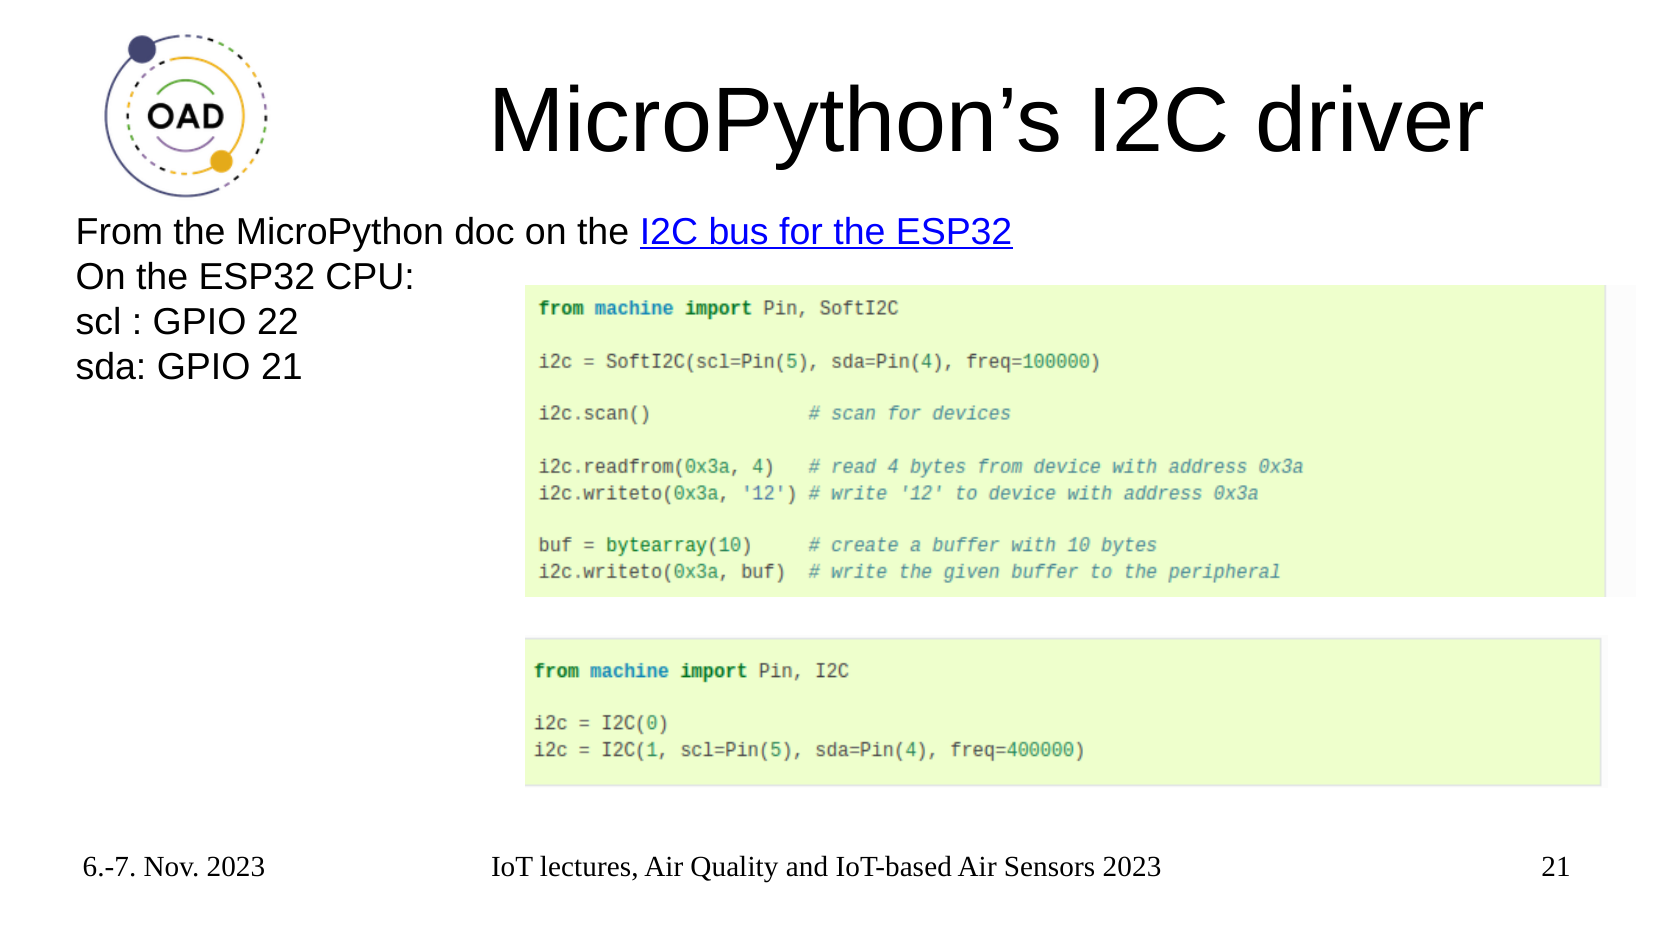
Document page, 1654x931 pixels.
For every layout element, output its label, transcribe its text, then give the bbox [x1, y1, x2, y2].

picture [525, 285, 1636, 597]
title MicroPython’s I2C driver [403, 37, 1571, 193]
picture [525, 635, 1608, 788]
picture [64, 20, 302, 218]
list From the MicroPython doc on the I2C bus for the ESP32 On the ESP32 CPU: scl : GPIO 22 sda: GPIO 21 [75, 206, 1613, 777]
